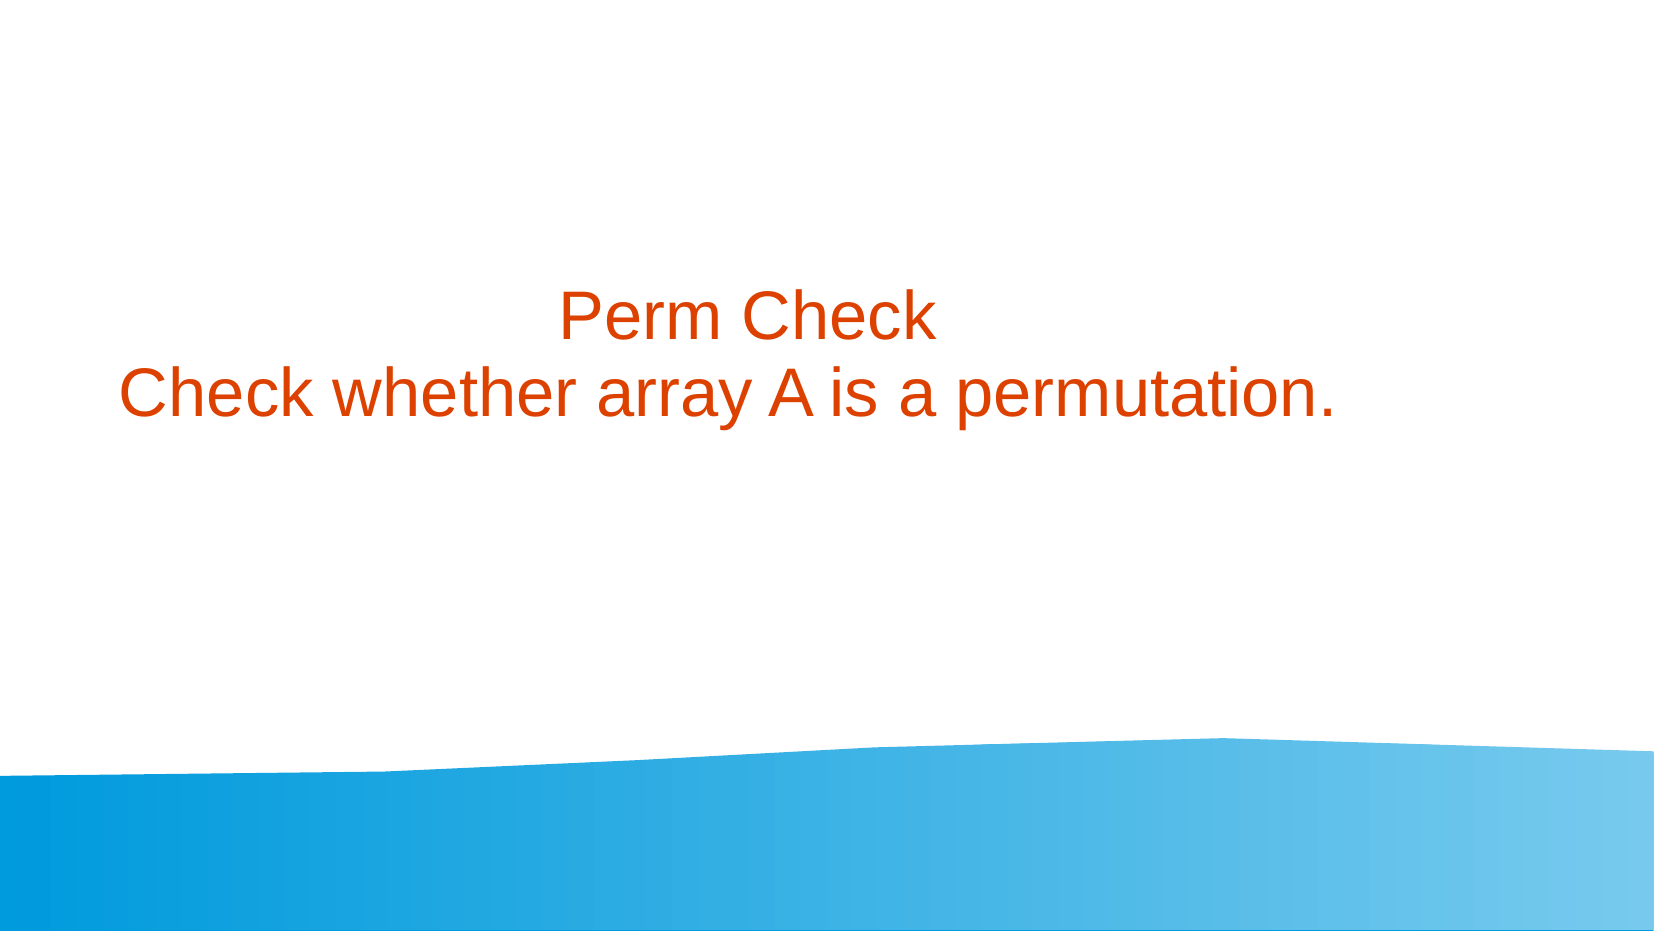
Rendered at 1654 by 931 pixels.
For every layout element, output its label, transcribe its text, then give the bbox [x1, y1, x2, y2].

title Perm Check Check whether array A is a permutation. [0, 265, 1477, 443]
